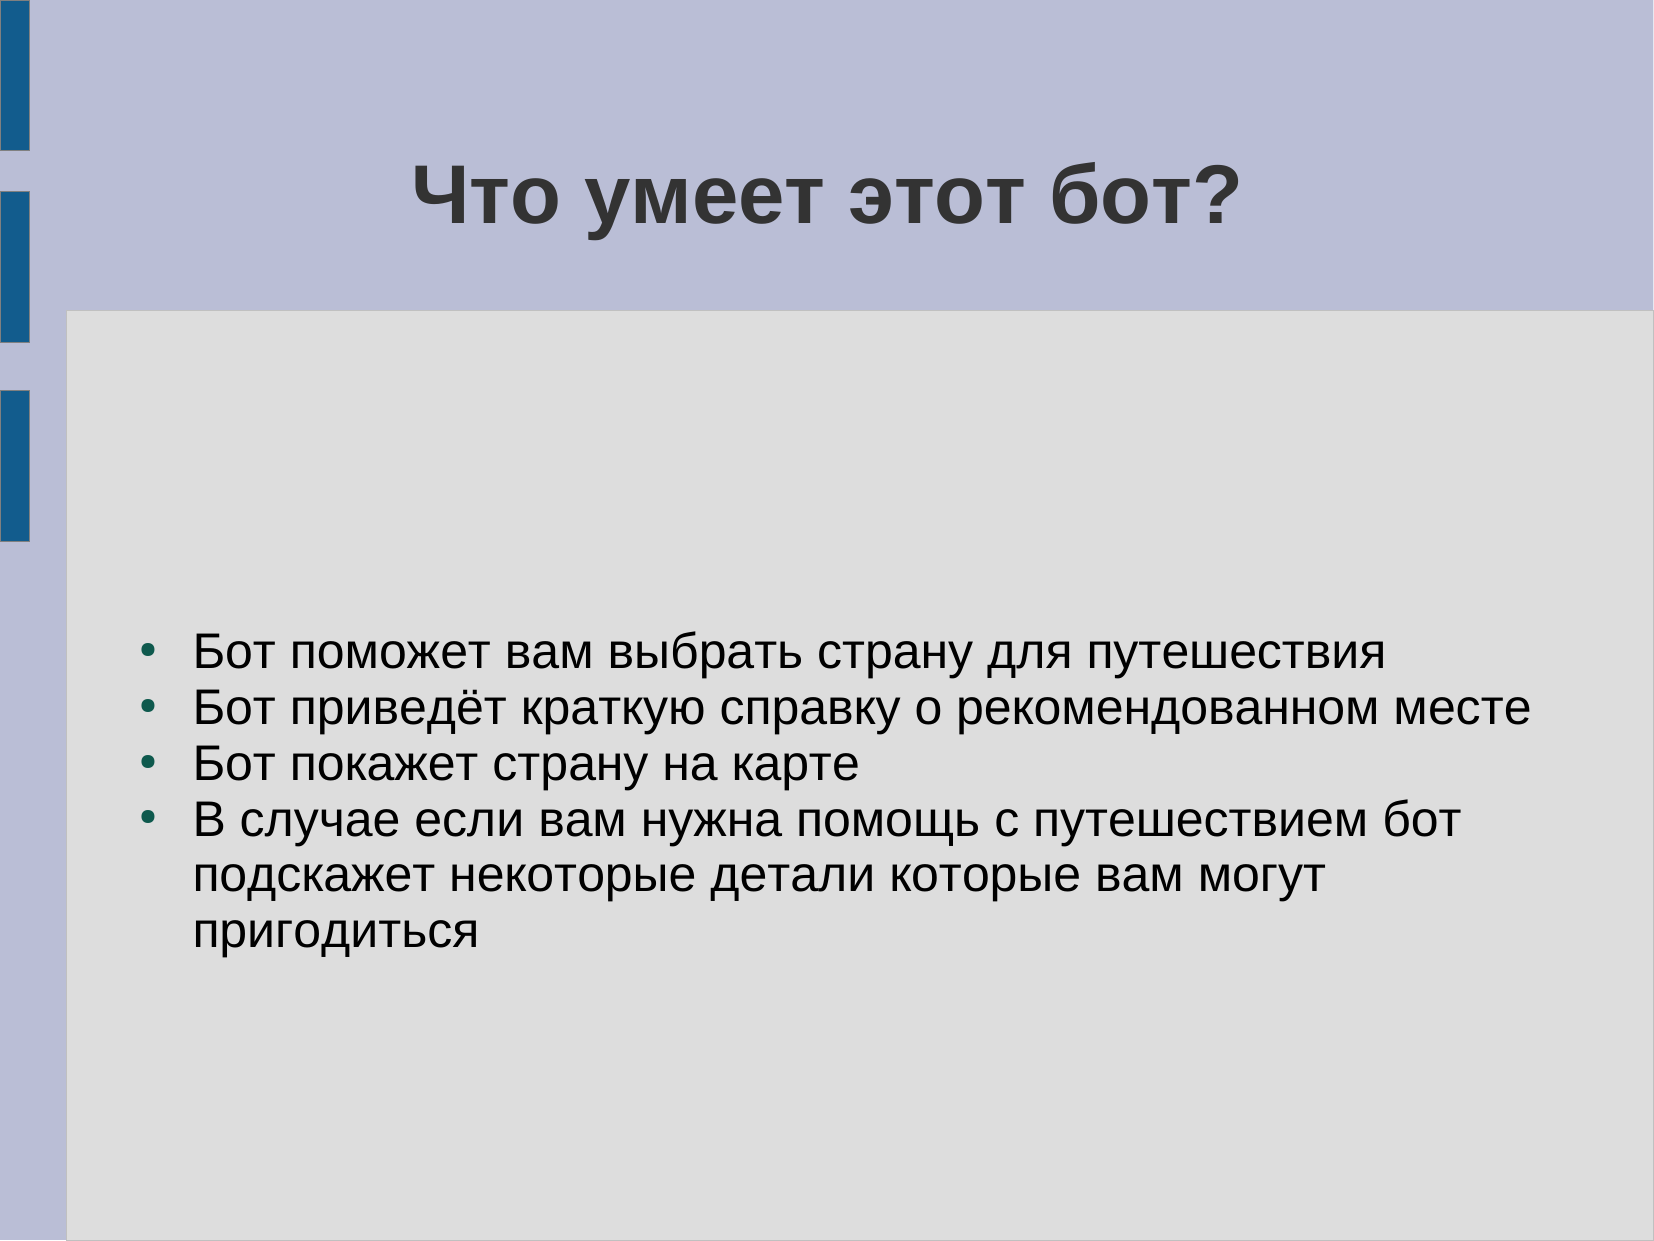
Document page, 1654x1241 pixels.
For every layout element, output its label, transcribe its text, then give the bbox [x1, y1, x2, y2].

title Что умеет этот бот? [121, 91, 1534, 299]
list Бот поможет вам выбрать страну для путешествия Бот приведёт краткую справку о рекомендованном месте Бот покажет страну на карте В случае если вам нужна помощь с путешествием бот подскажет некоторые детали которые вам могут пригодиться [121, 344, 1534, 1127]
